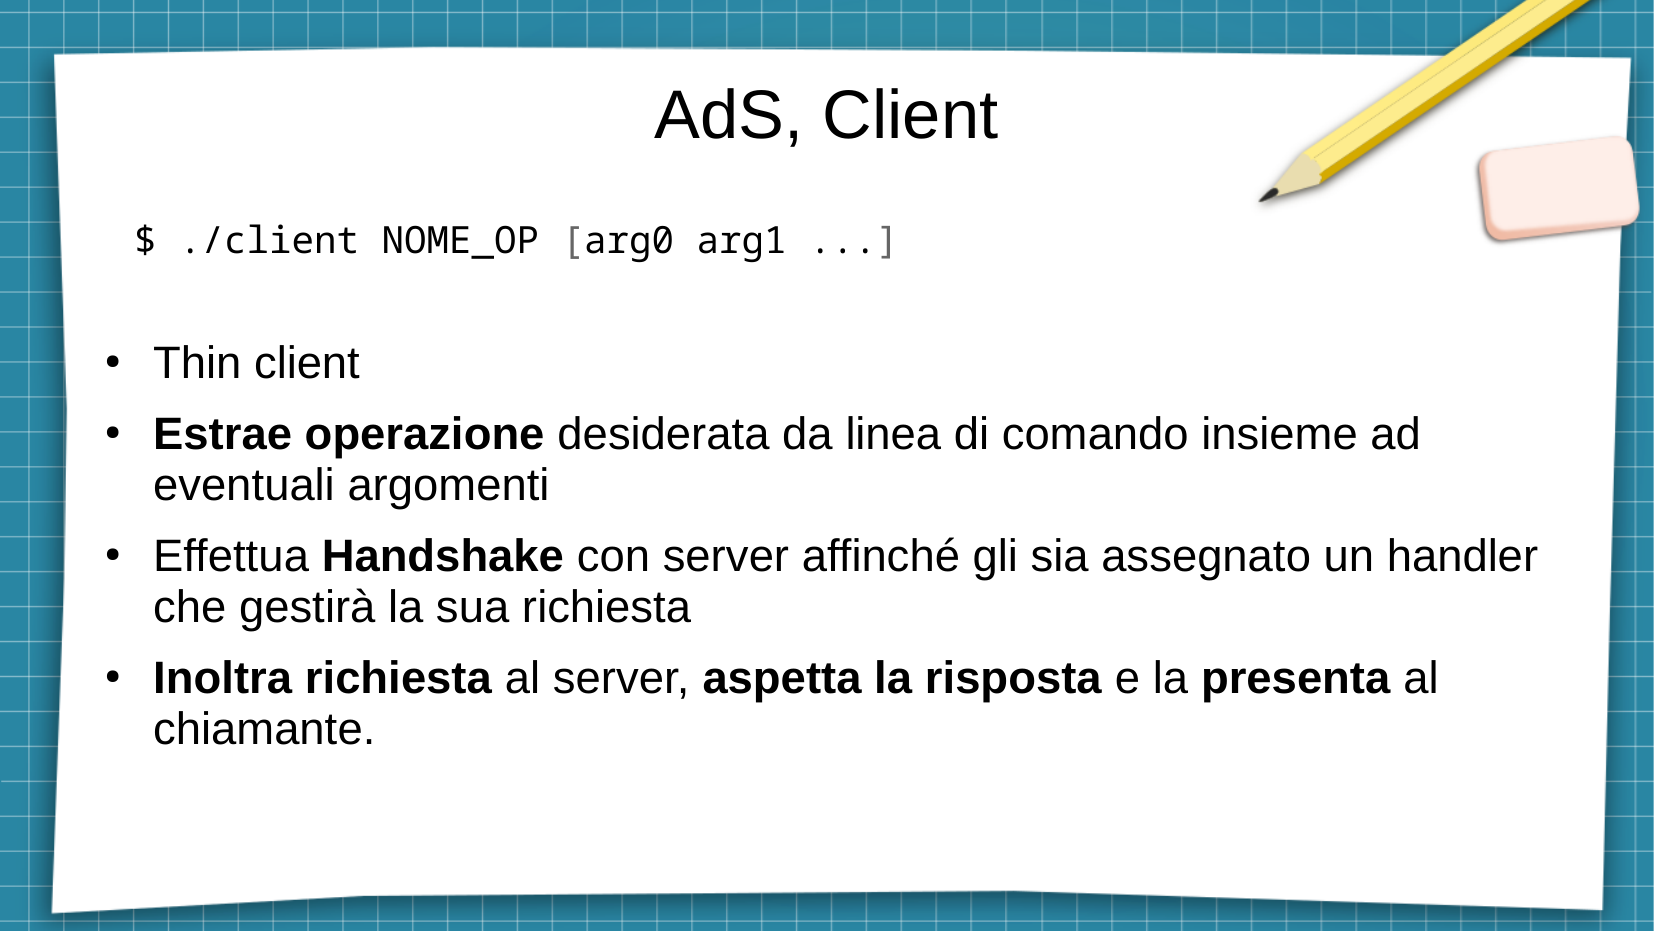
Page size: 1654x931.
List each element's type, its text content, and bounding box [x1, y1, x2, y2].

picture [0, 0, 1654, 931]
list Thin client Estrae operazione desiderata da linea di comando insieme ad eventuali argomenti Effettua Handshake con server affinché gli sia assegnato un handler che gestirà la sua richiesta Inoltra richiesta al server, aspetta la risposta e la presenta al chiamante. [88, 265, 1577, 758]
title AdS, Client [82, 37, 1571, 193]
text_box $ ./client NOME_OP [arg0 arg1 ...] [118, 206, 916, 317]
